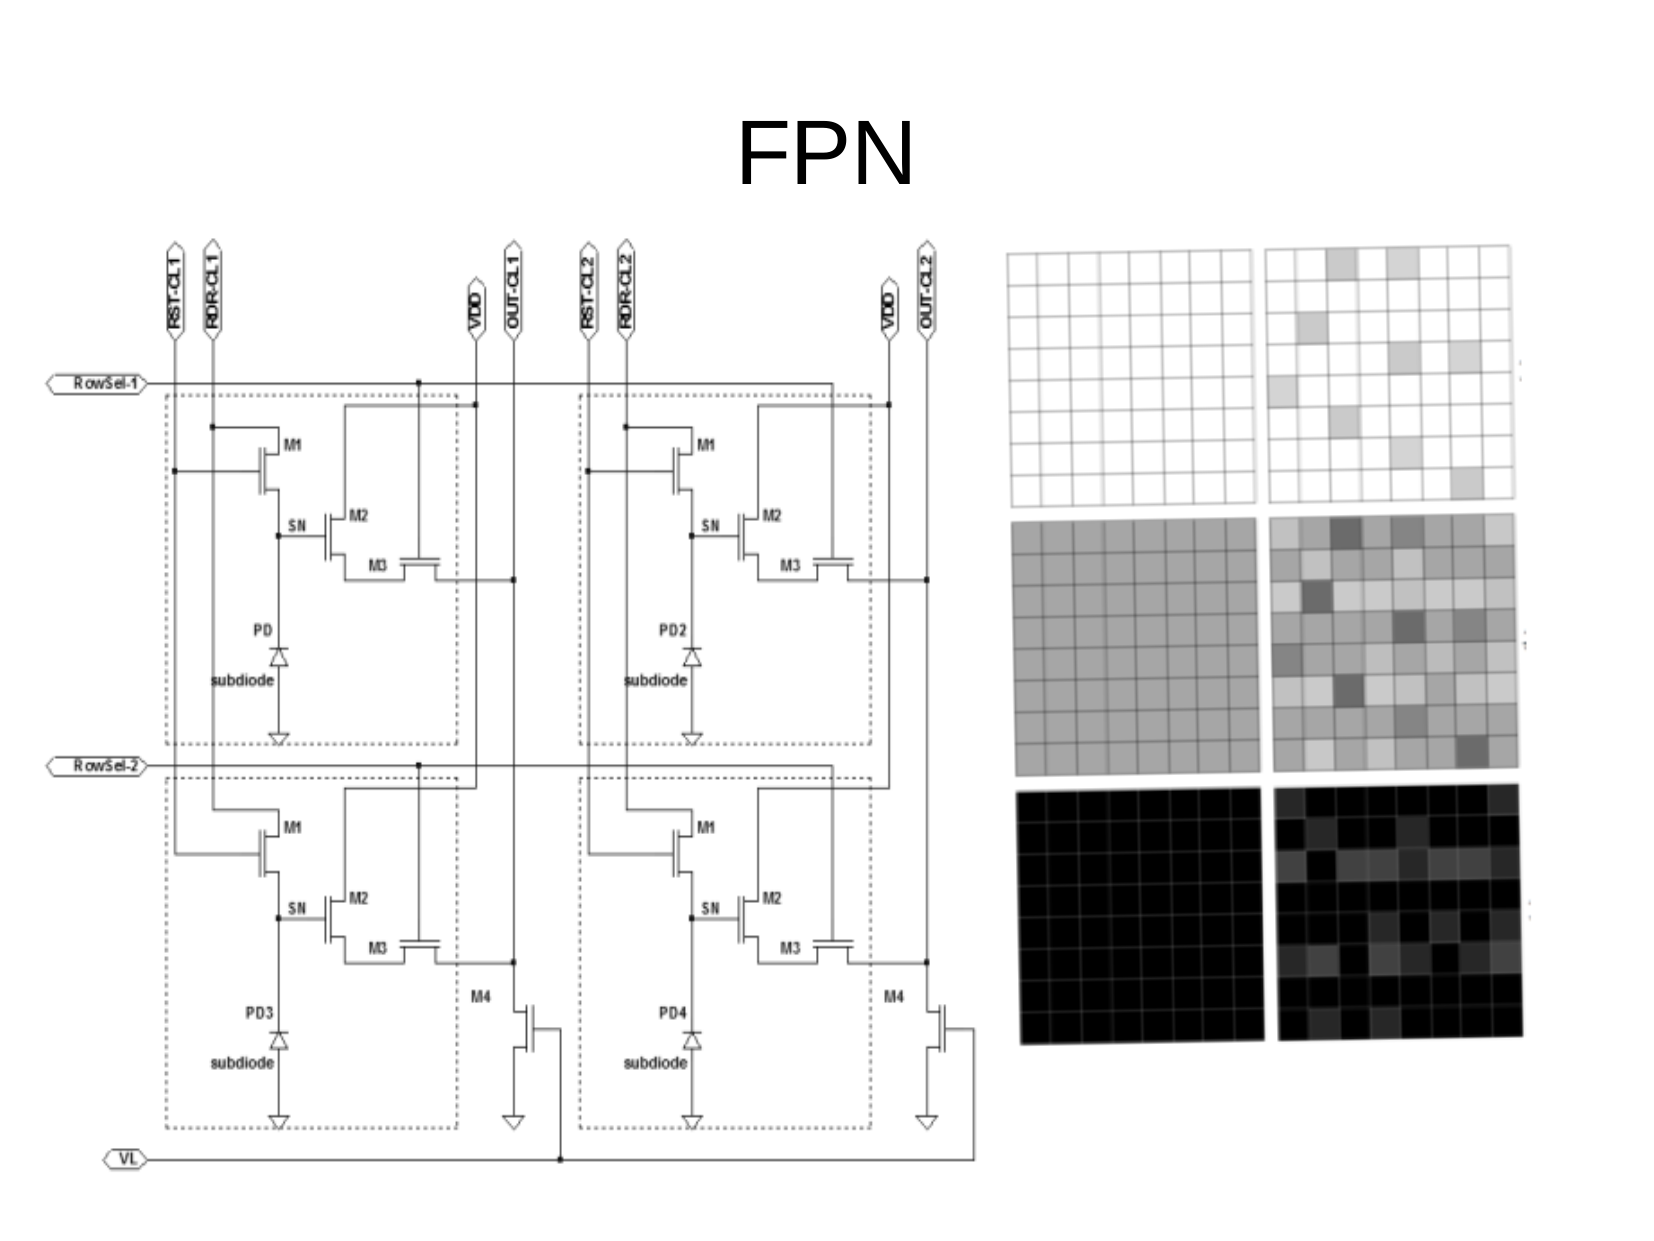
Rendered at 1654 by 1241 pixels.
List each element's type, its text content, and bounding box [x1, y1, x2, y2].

title FPN [82, 49, 1571, 257]
picture [0, 212, 1533, 1193]
